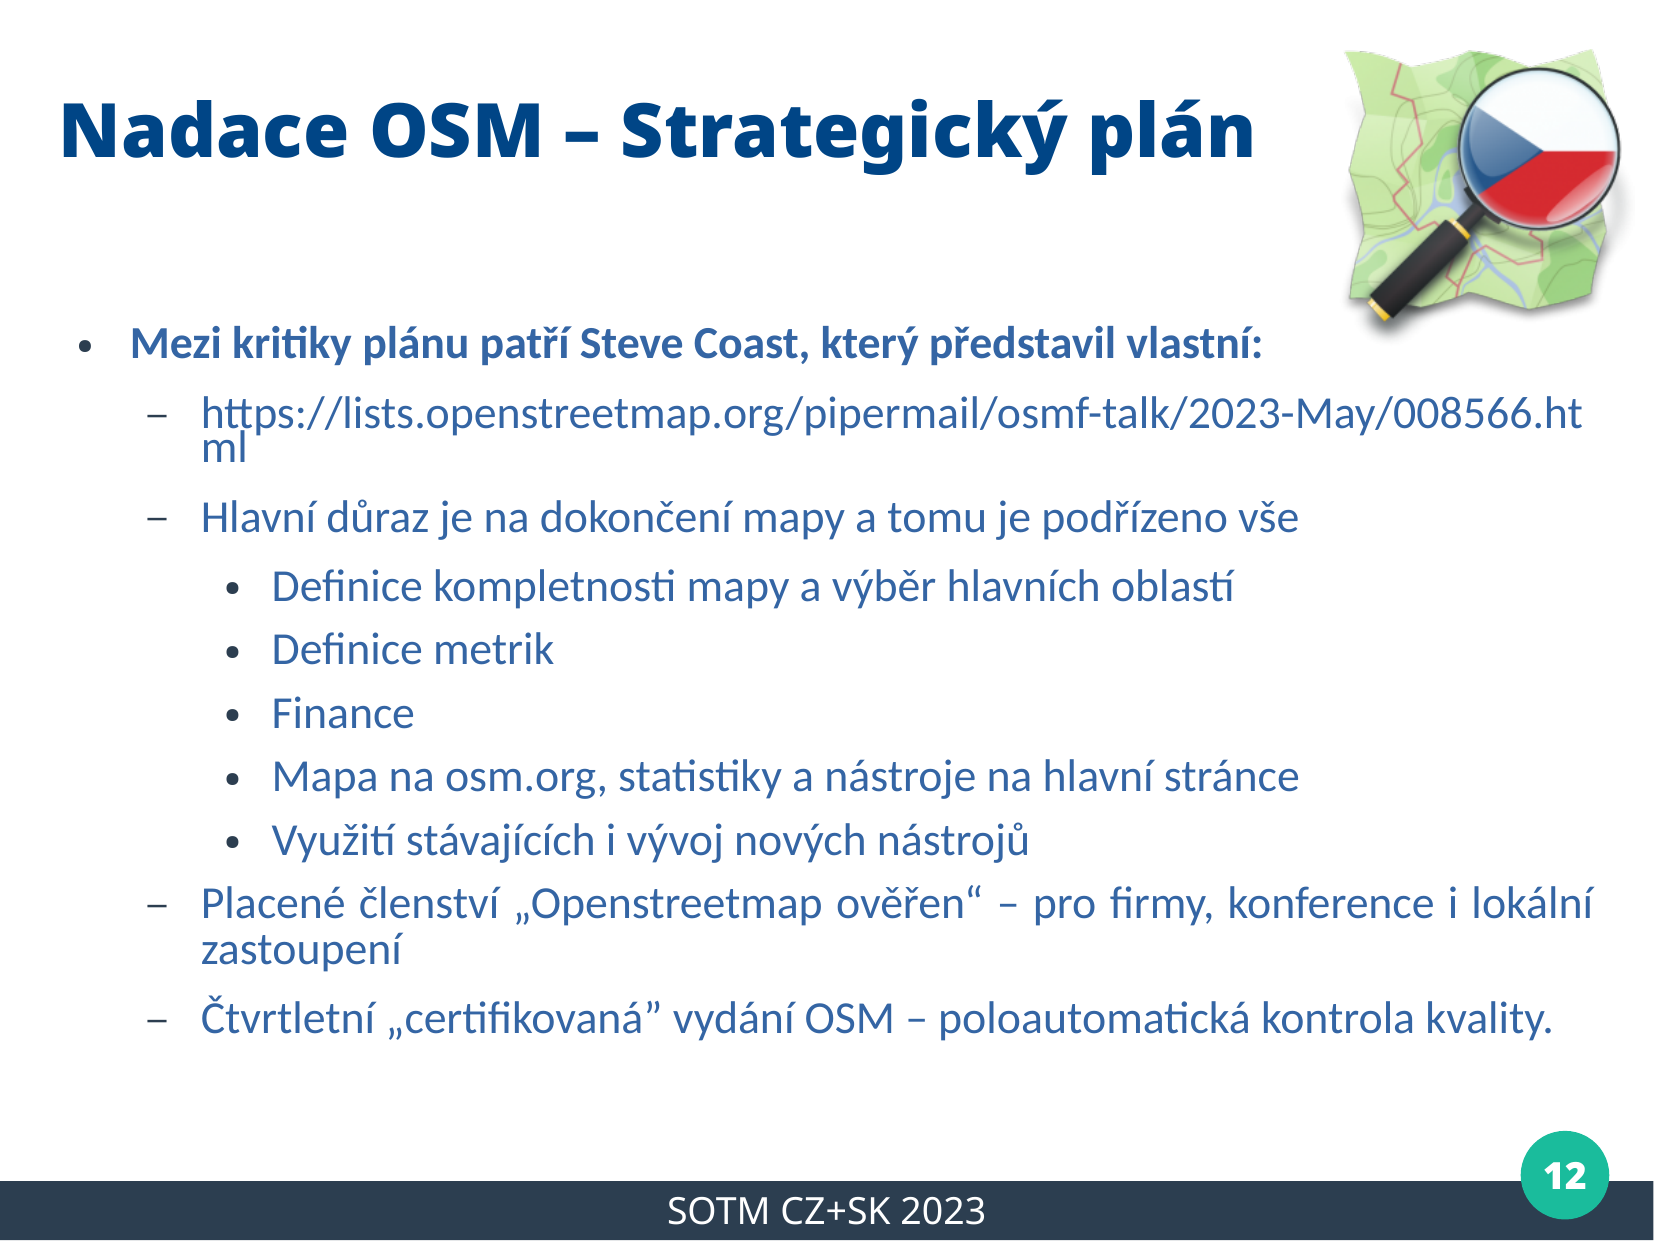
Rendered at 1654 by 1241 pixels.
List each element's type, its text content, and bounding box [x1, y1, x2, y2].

list Mezi kritiky plánu patří Steve Coast, který představil vlastní: https://lists.openstreetmap.org/pipermail/osmf-talk/2023-May/008566.html Hlavní důraz je na dokončení mapy a tomu je podřízeno vše Definice kompletnosti mapy a výběr hlavních oblastí Definice metrik Finance Mapa na osm.org, statistiky a nástroje na hlavní stránce Využití stávajících i vývoj nových nástrojů Placené členství „Openstreetmap ověřen“ – pro firmy, konference i lokální zastoupení Čtvrtletní „certifikovaná” vydání OSM – poloautomatická kontrola kvality. [59, 324, 1595, 1152]
picture [1334, 49, 1635, 350]
title Nadace OSM – Strategický plán [59, 49, 1347, 207]
